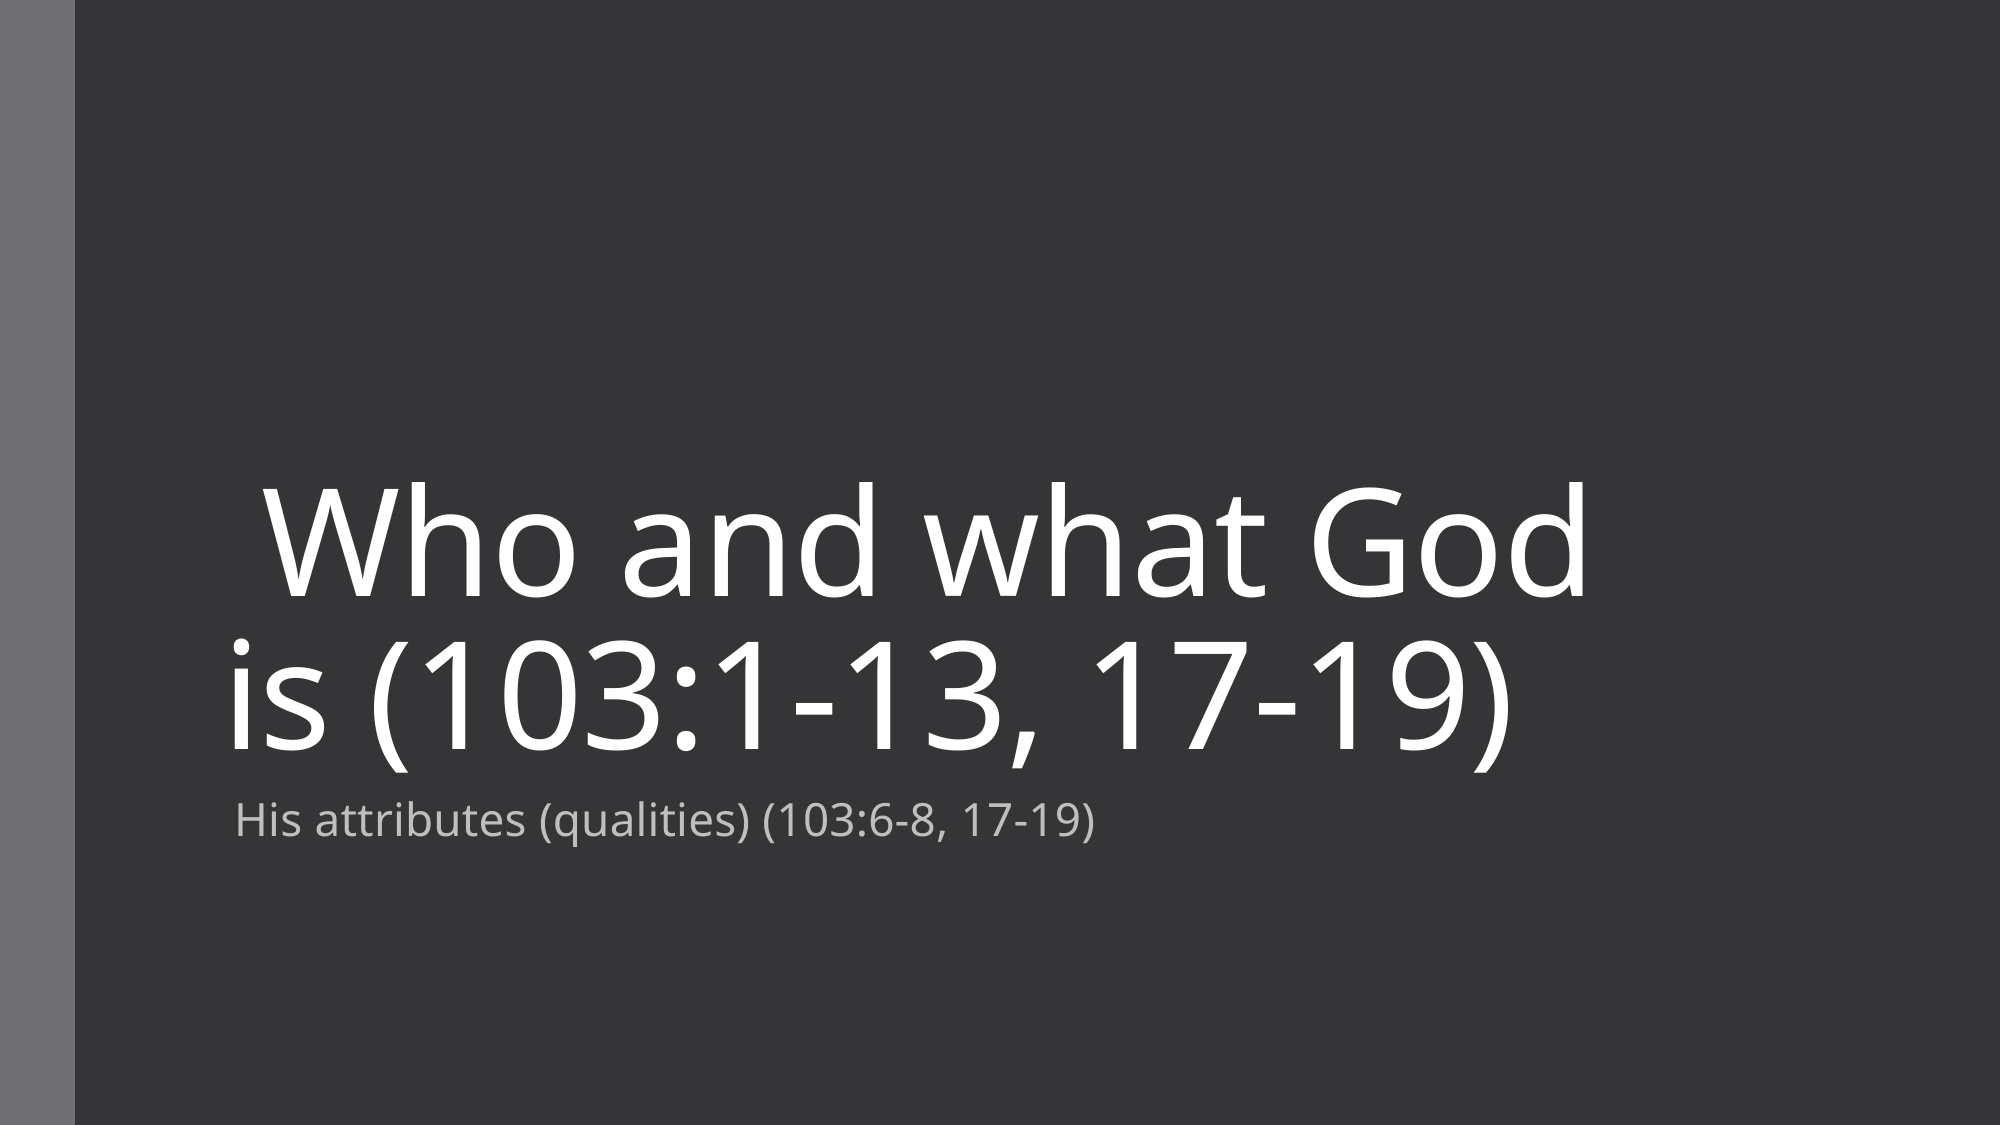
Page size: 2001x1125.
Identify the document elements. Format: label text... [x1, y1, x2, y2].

title Who and what God is (103:1-13, 17-19) [206, 124, 1752, 787]
subtitle His attributes (qualities) (103:6-8, 17-19) [206, 787, 1752, 1066]
